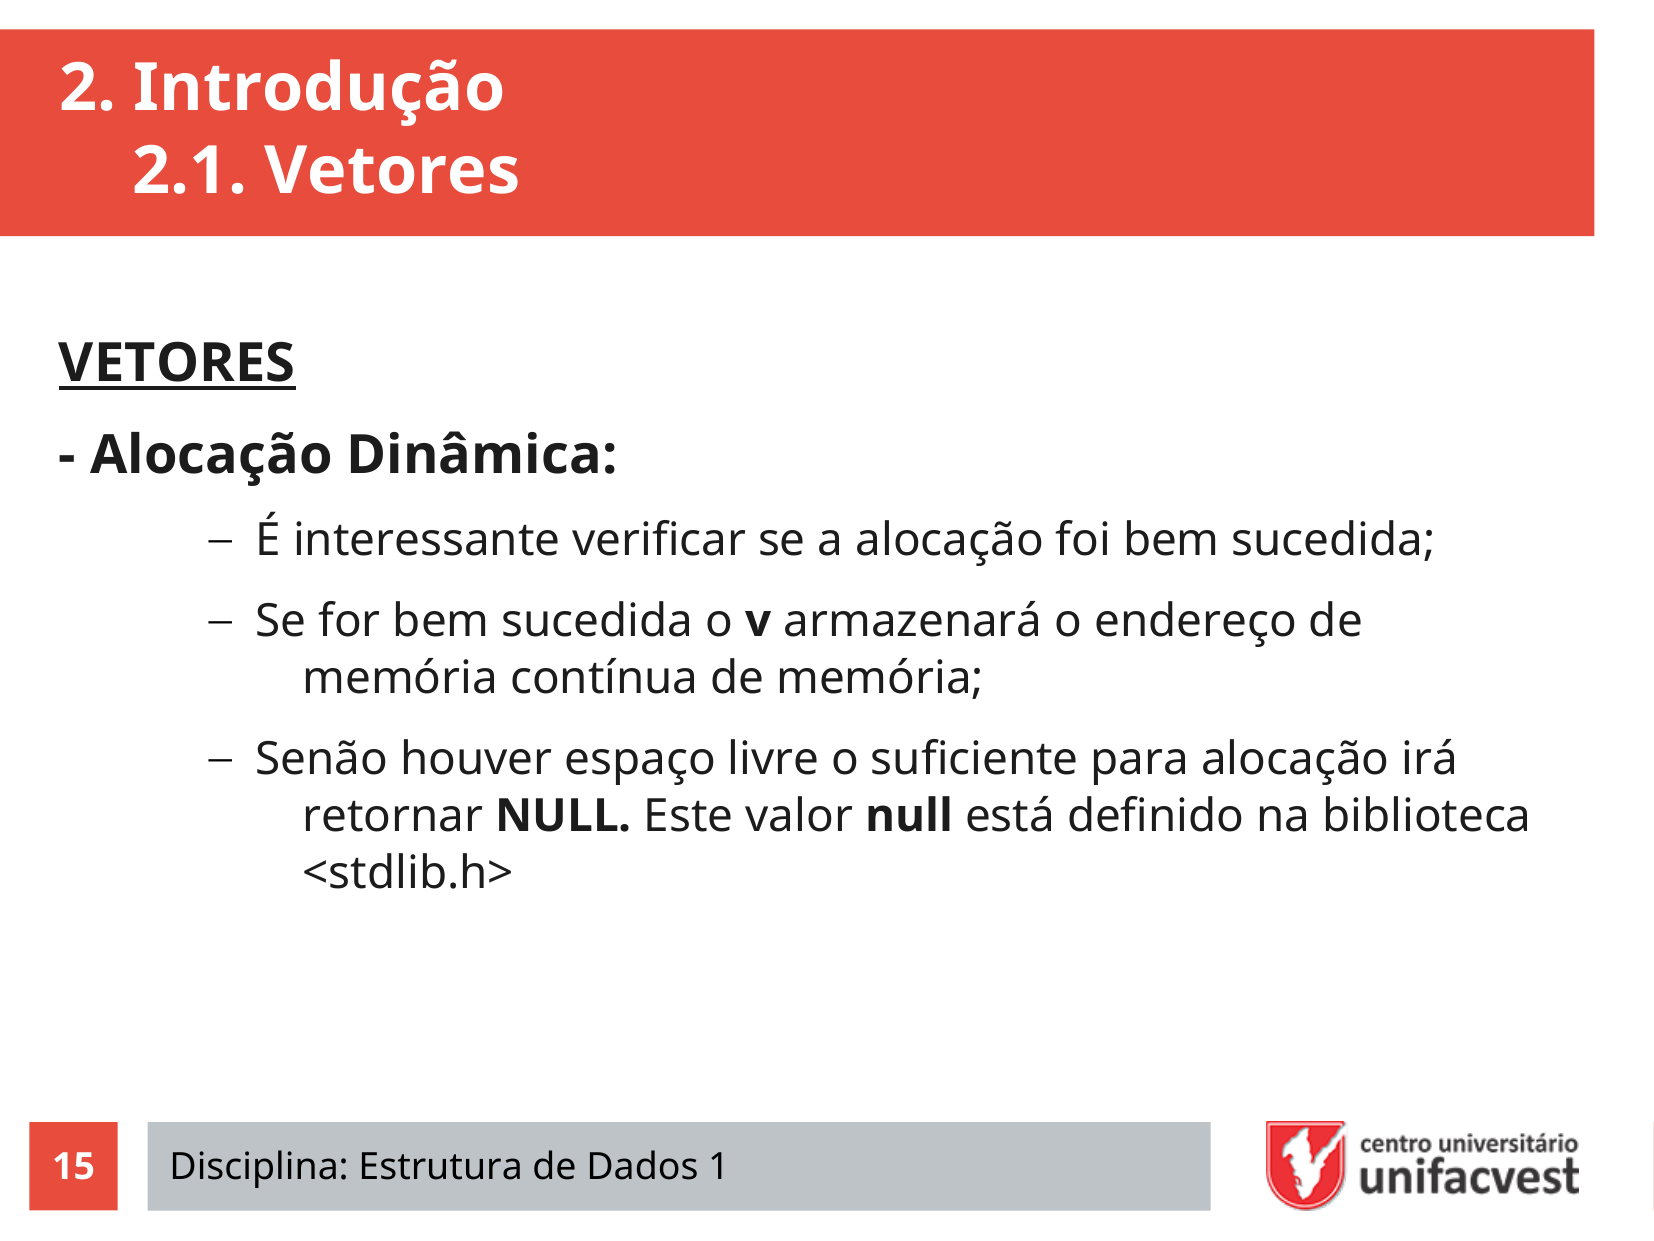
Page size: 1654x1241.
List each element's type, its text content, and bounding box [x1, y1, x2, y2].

title 2. Introdução 2.1. Vetores [59, 59, 1595, 207]
list VETORES - Alocação Dinâmica: É interessante verificar se a alocação foi bem sucedida; Se for bem sucedida o v armazenará o endereço de memória contínua de memória; Senão houver espaço livre o suficiente para alocação irá retornar NULL. Este valor null está definido na biblioteca <stdlib.h> [59, 324, 1566, 1093]
text_box Disciplina: Estrutura de Dados 1 [154, 1132, 1205, 1196]
text_box [1238, 1120, 1654, 1212]
picture [1266, 1121, 1579, 1211]
